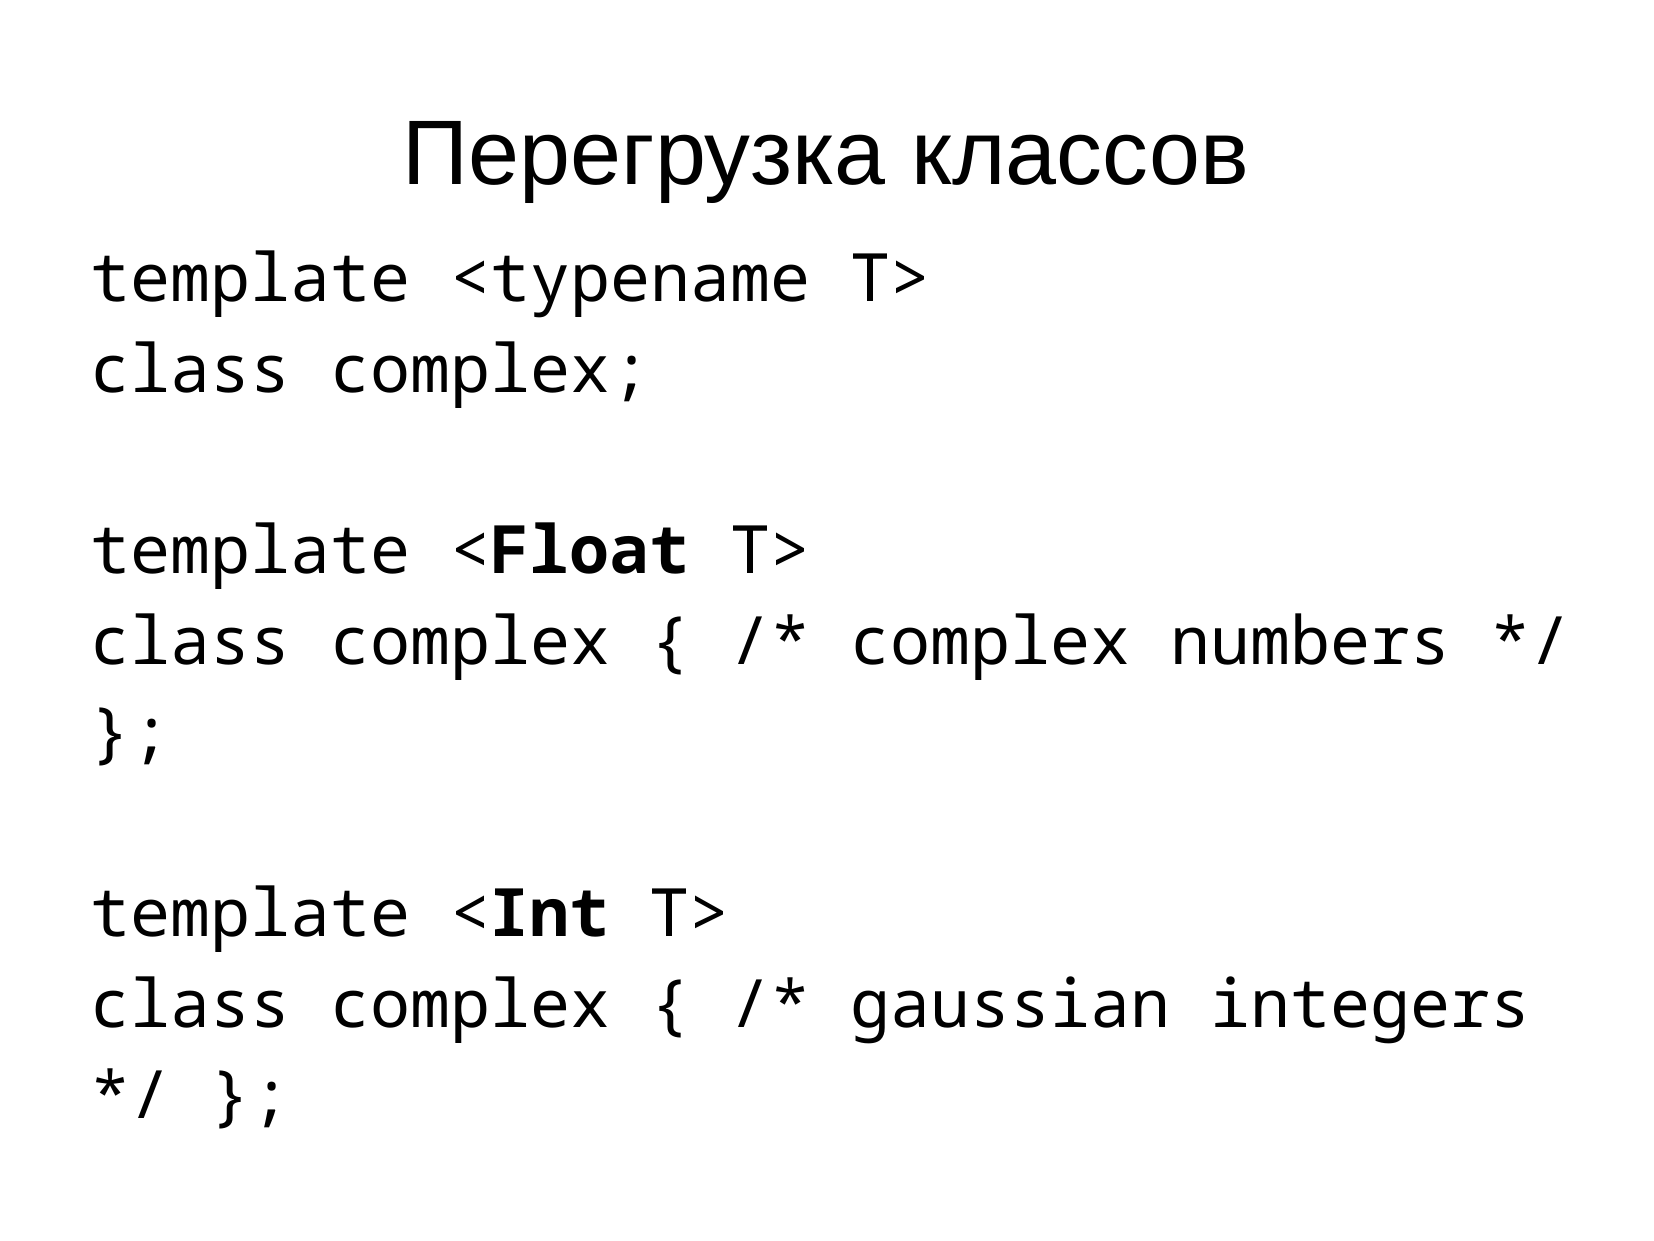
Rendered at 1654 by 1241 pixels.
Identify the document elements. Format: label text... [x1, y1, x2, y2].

subtitle template <typename T> class complex; template <Float T> class complex { /* complex numbers */ }; template <Int T> class complex { /* gaussian integers */ }; [90, 294, 1606, 1165]
title Перегрузка классов [82, 49, 1571, 257]
